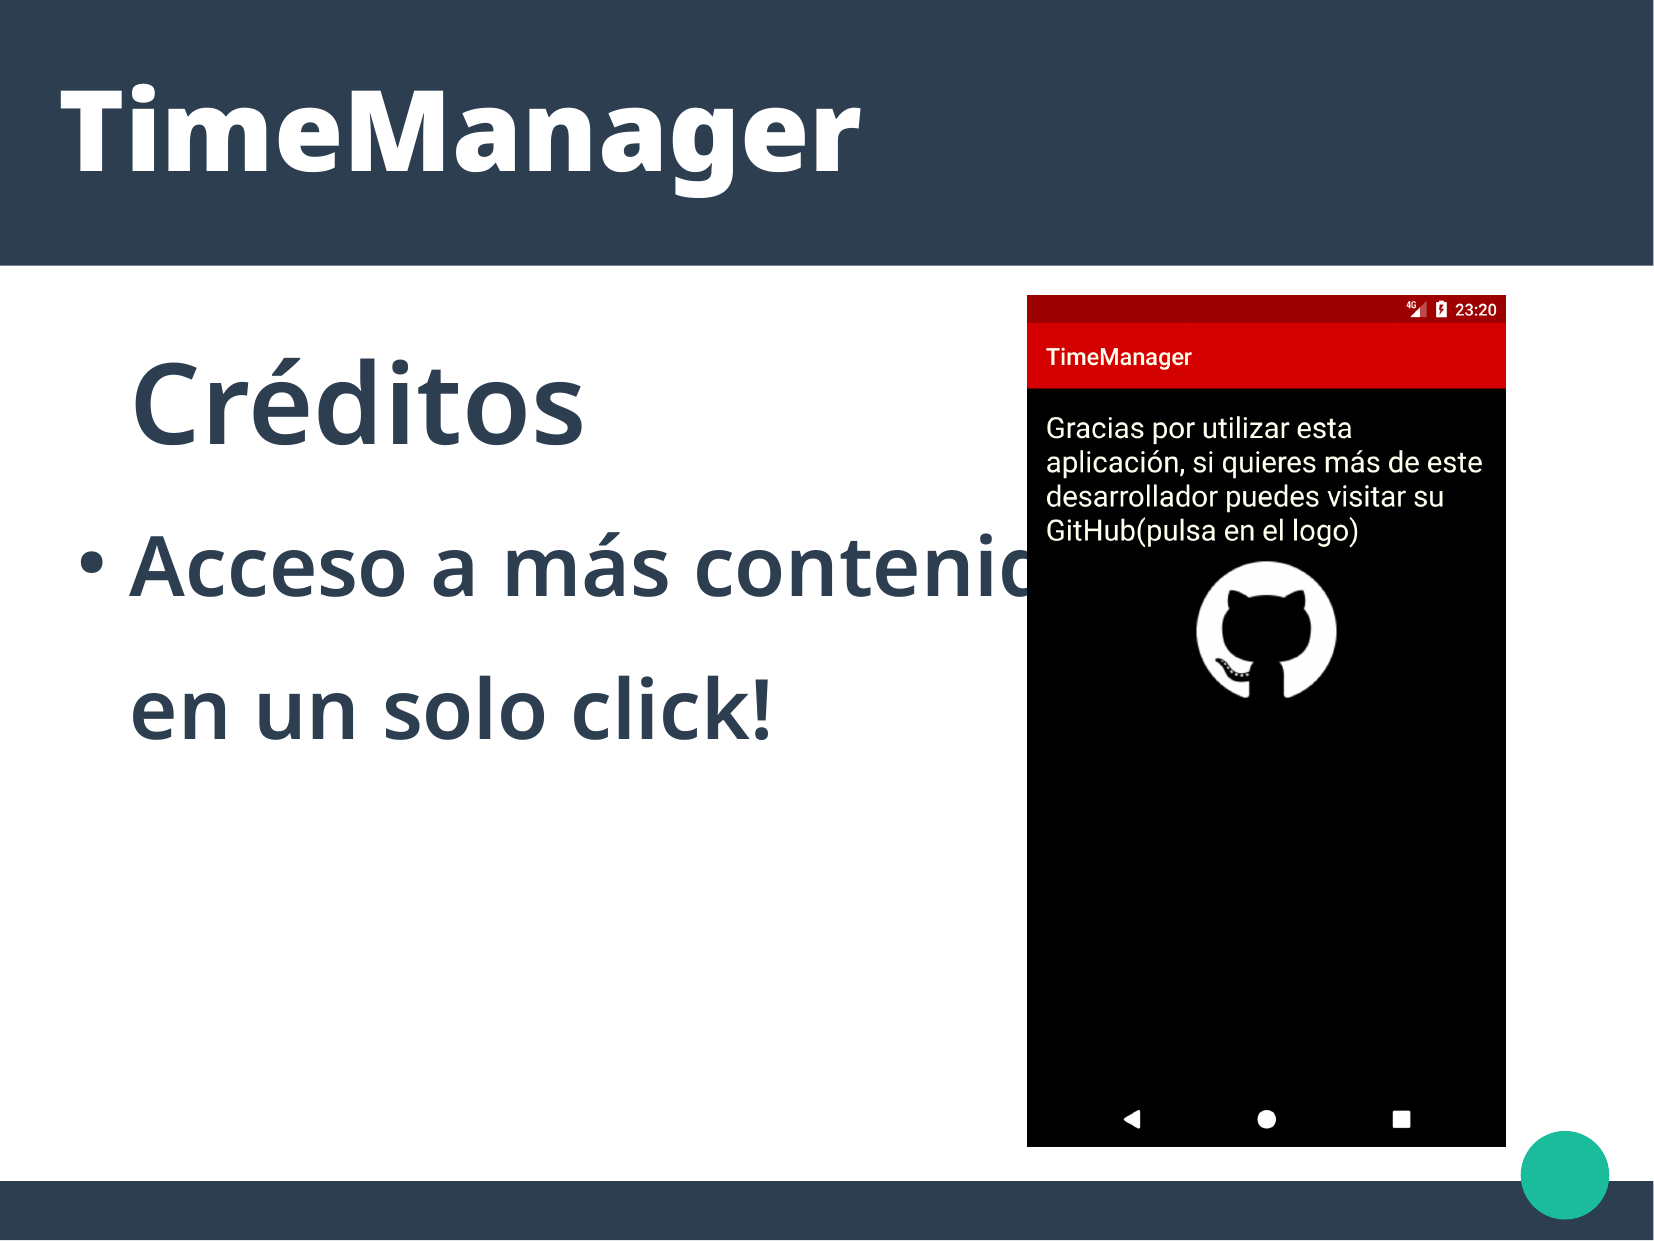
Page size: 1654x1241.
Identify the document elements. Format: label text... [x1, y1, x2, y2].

list Créditos Acceso a más contenido en un solo click! [59, 324, 1595, 1152]
picture [1027, 295, 1506, 1147]
title TimeManager [59, 49, 1595, 207]
